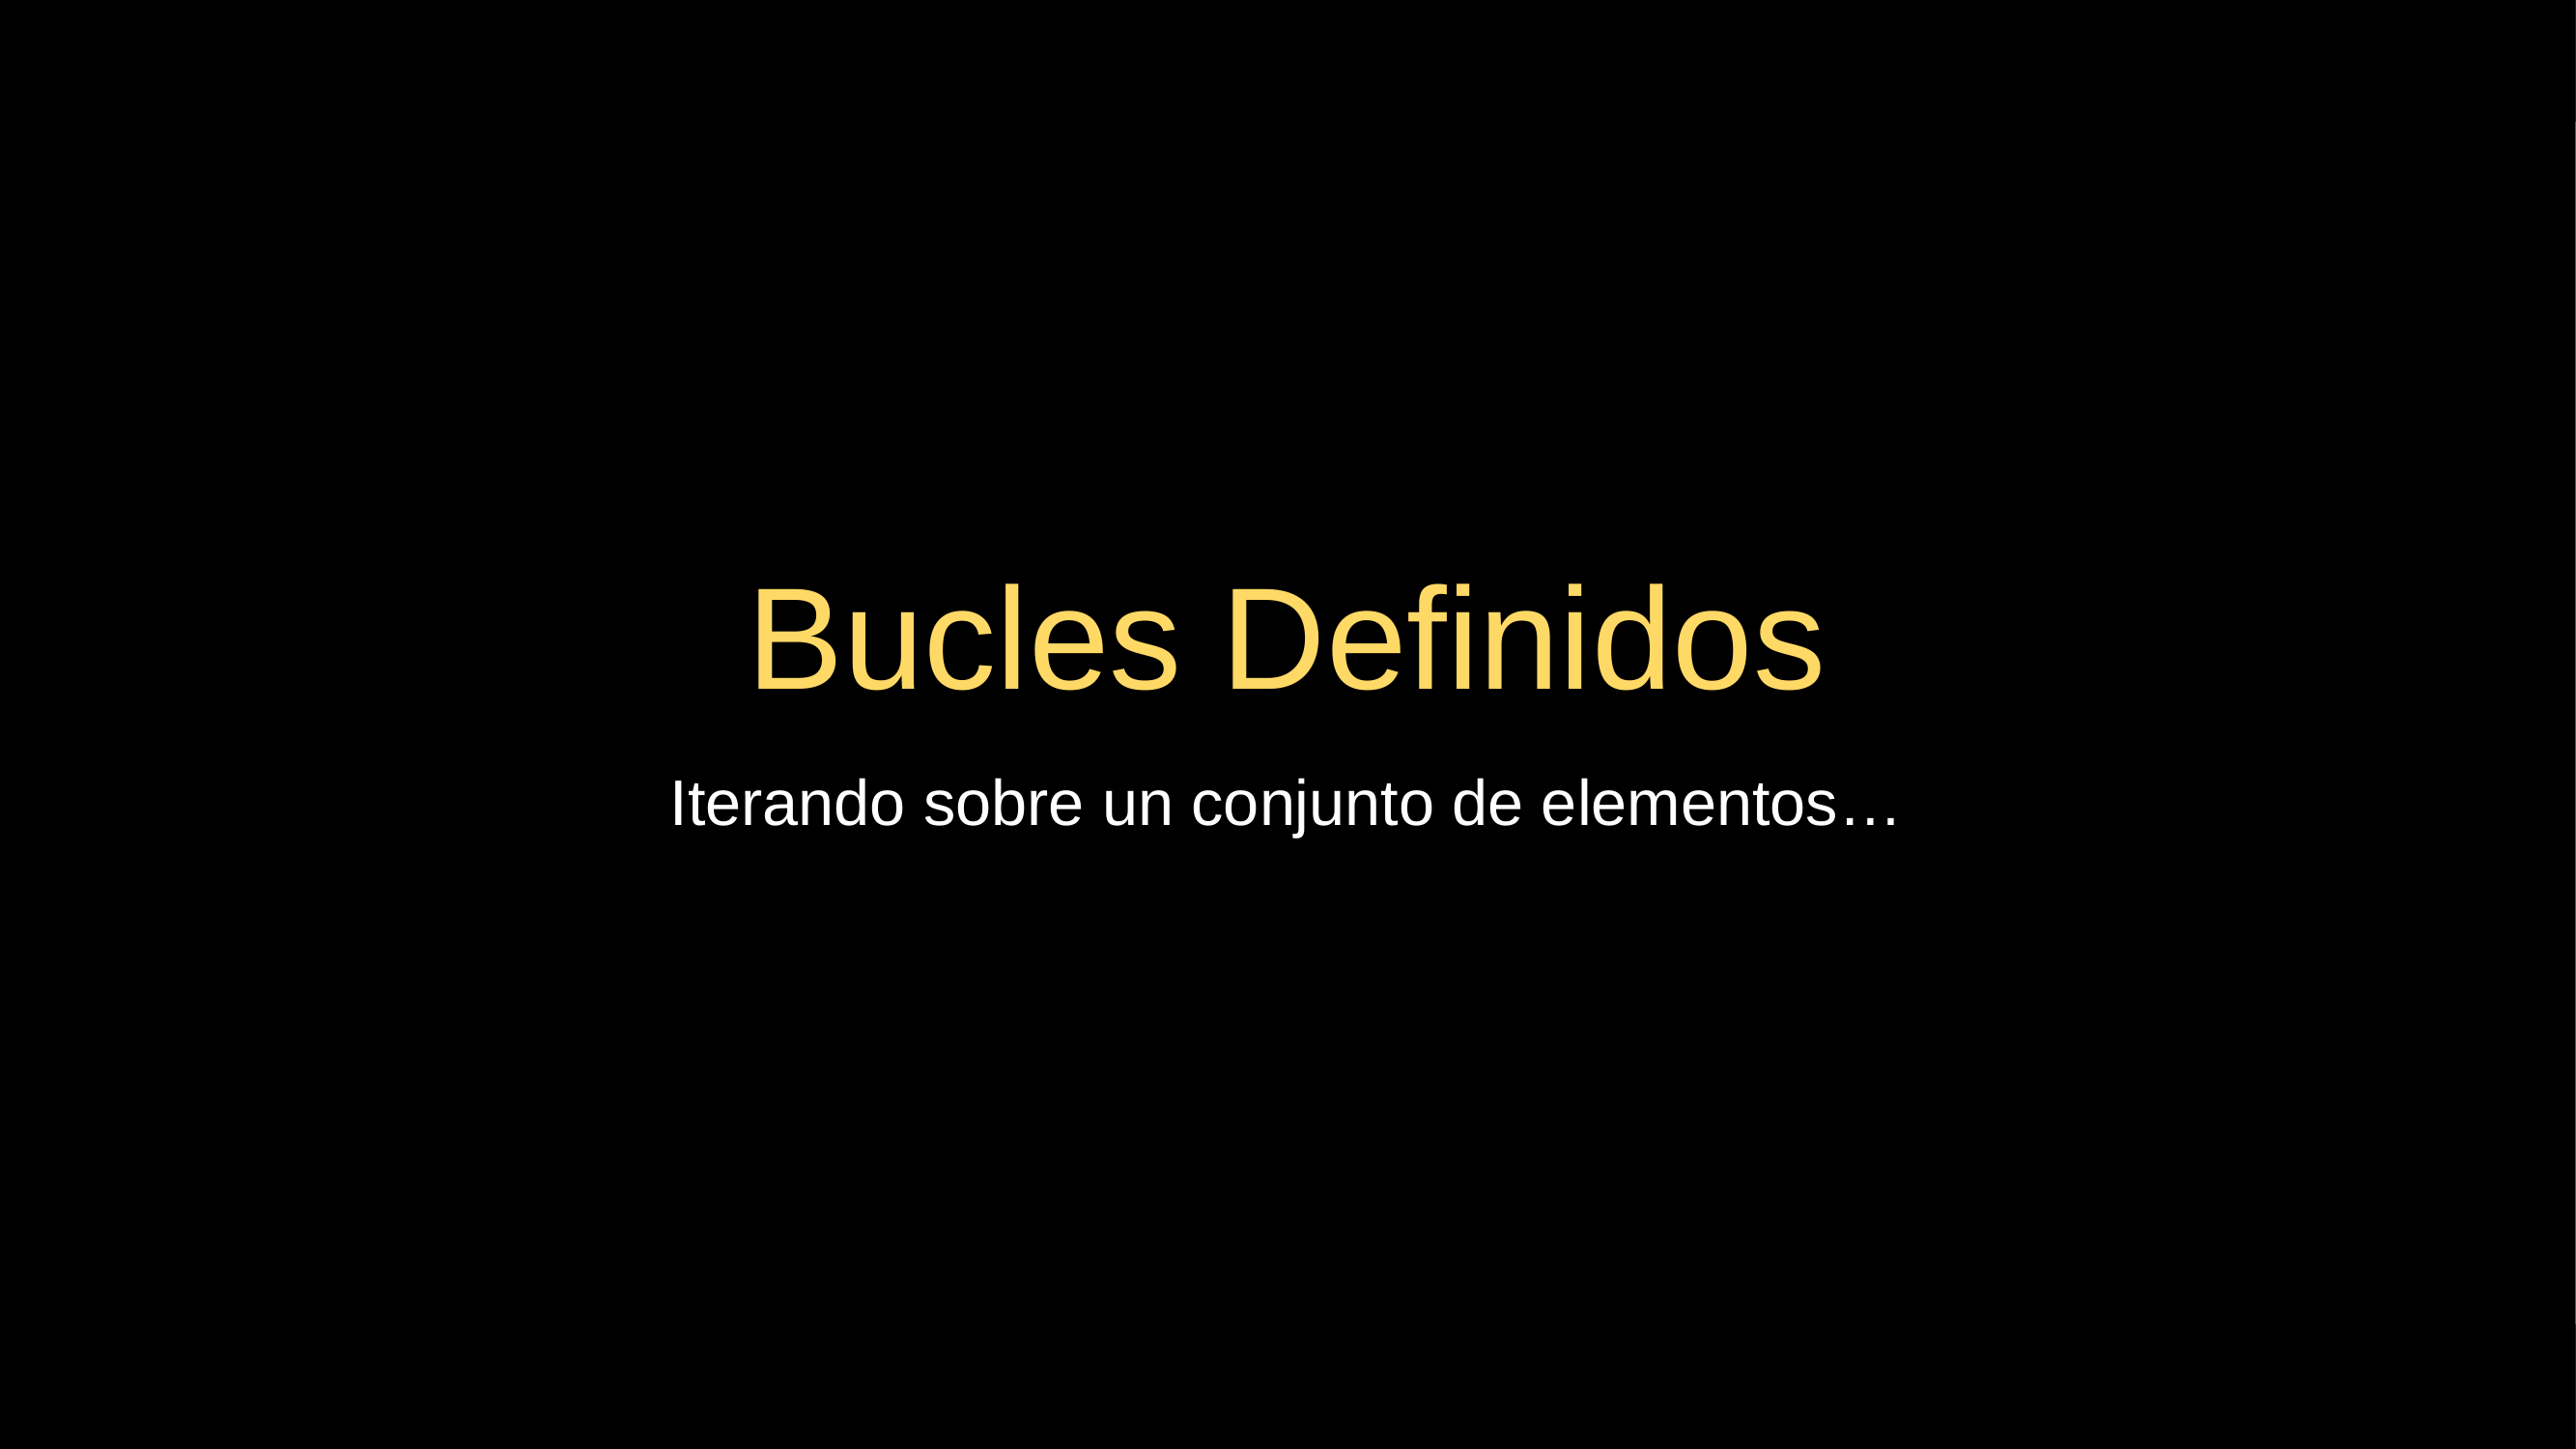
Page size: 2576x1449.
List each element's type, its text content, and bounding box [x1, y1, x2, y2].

list Iterando sobre un conjunto de elementos… [183, 746, 2391, 914]
title Bucles Definidos [183, 243, 2391, 733]
